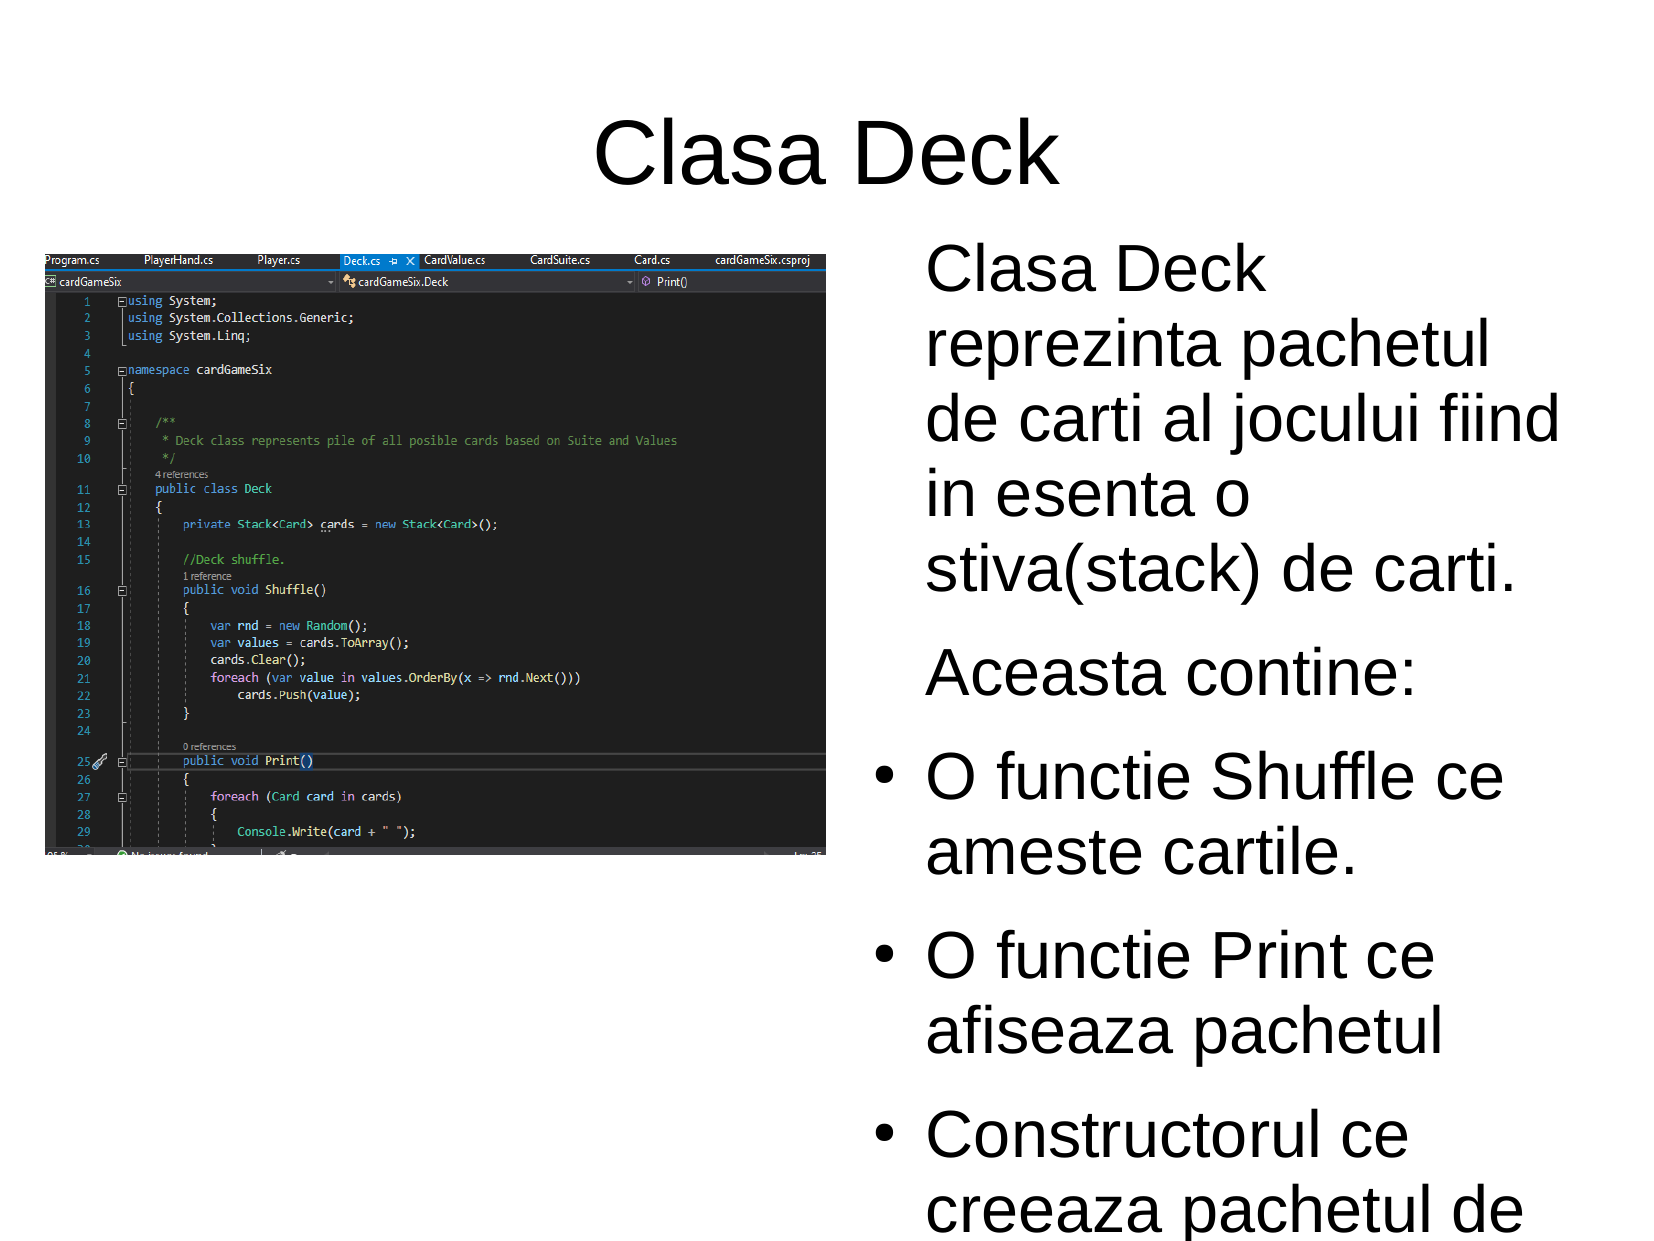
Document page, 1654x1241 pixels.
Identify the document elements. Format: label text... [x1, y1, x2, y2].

list Clasa Deck reprezinta pachetul de carti al jocului fiind in esenta o stiva(stack) de carti. Aceasta contine: O functie Shuffle ce ameste cartile. O functie Print ce afiseaza pachetul Constructorul ce creeaza pachetul de carti [855, 231, 1582, 1241]
title Clasa Deck [82, 49, 1571, 257]
picture [45, 254, 826, 855]
